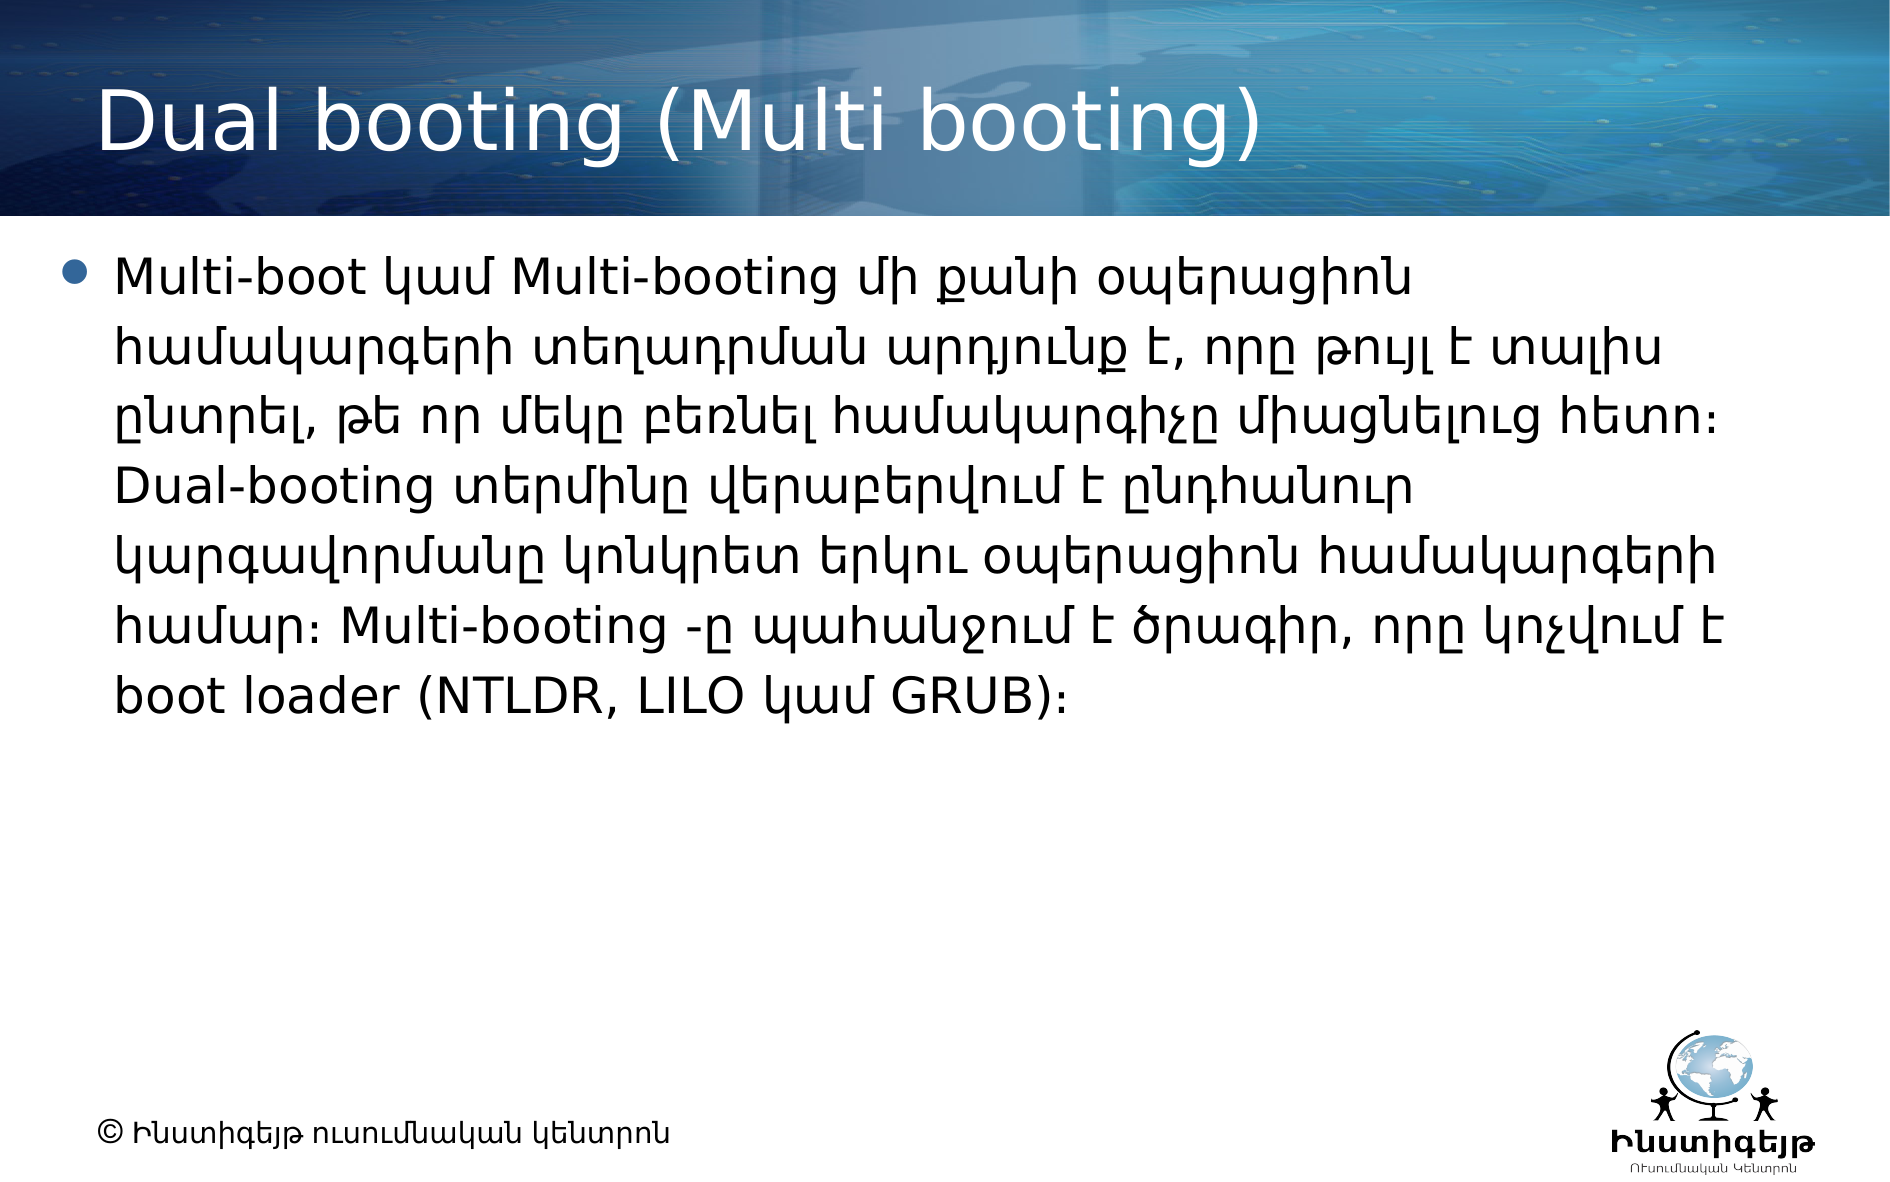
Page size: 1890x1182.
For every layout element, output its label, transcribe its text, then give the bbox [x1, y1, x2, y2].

title Dual booting (Multi booting) [94, 47, 1793, 217]
picture [0, 0, 1890, 216]
list Multi-boot կամ Multi-booting մի քանի օպերացիոն համակարգերի տեղադրման արդյունք է, որը թույլ է տալիս ընտրել, թե որ մեկը բեռնել համակարգիչը միացնելուց հետո։ Dual-booting տերմինը վերաբերվում է ընդհանուր կարգավորմանը կոնկրետ երկու օպերացիոն համակարգերի համար։ Multi-booting -ը պահանջում է ծրագիր, որը կոչվում է boot loader (NTLDR, LILO կամ GRUB)։ [59, 236, 1831, 922]
picture [1612, 1030, 1815, 1175]
